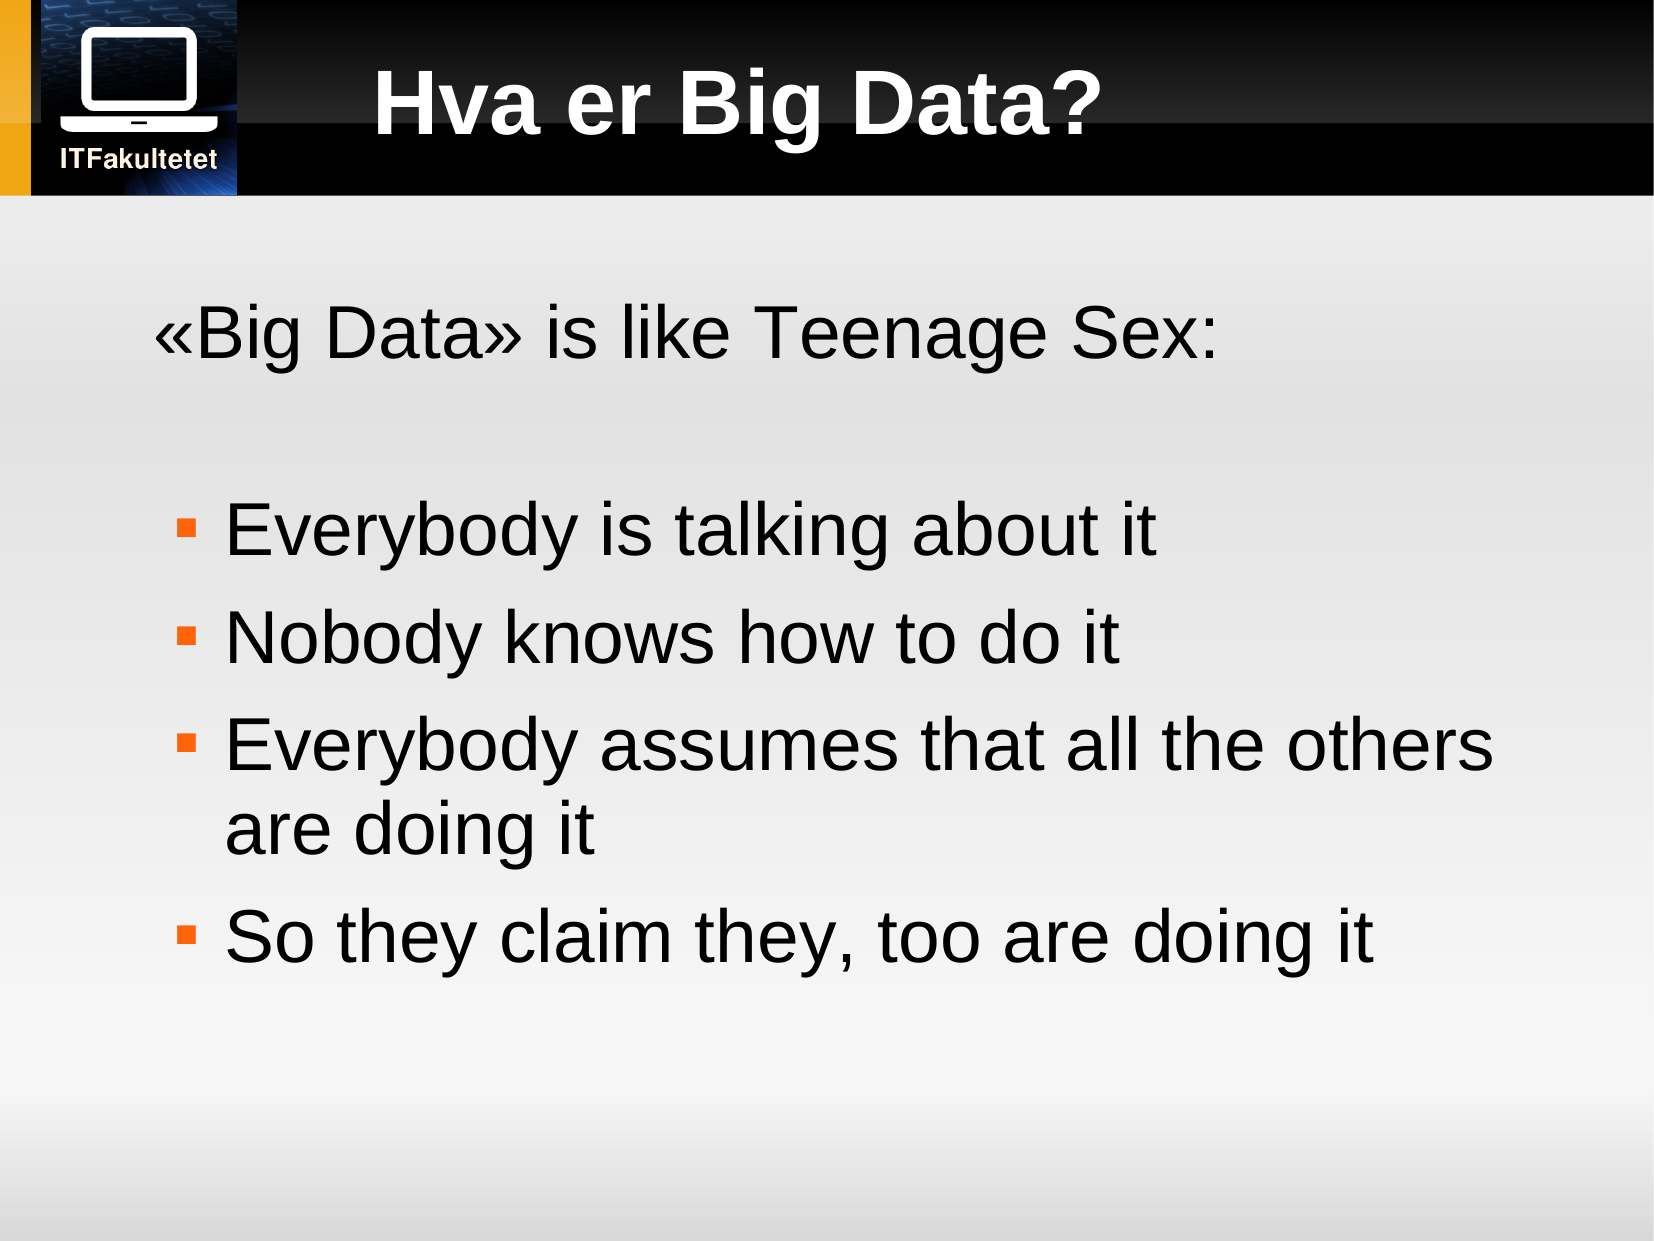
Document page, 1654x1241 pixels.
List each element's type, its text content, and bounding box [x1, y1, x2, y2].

title Hva er Big Data? [372, 0, 1654, 207]
list «Big Data» is like Teenage Sex: Everybody is talking about it Nobody knows how to do it Everybody assumes that all the others are doing it So they claim they, too are doing it [82, 290, 1571, 1165]
picture [0, 0, 1654, 1241]
